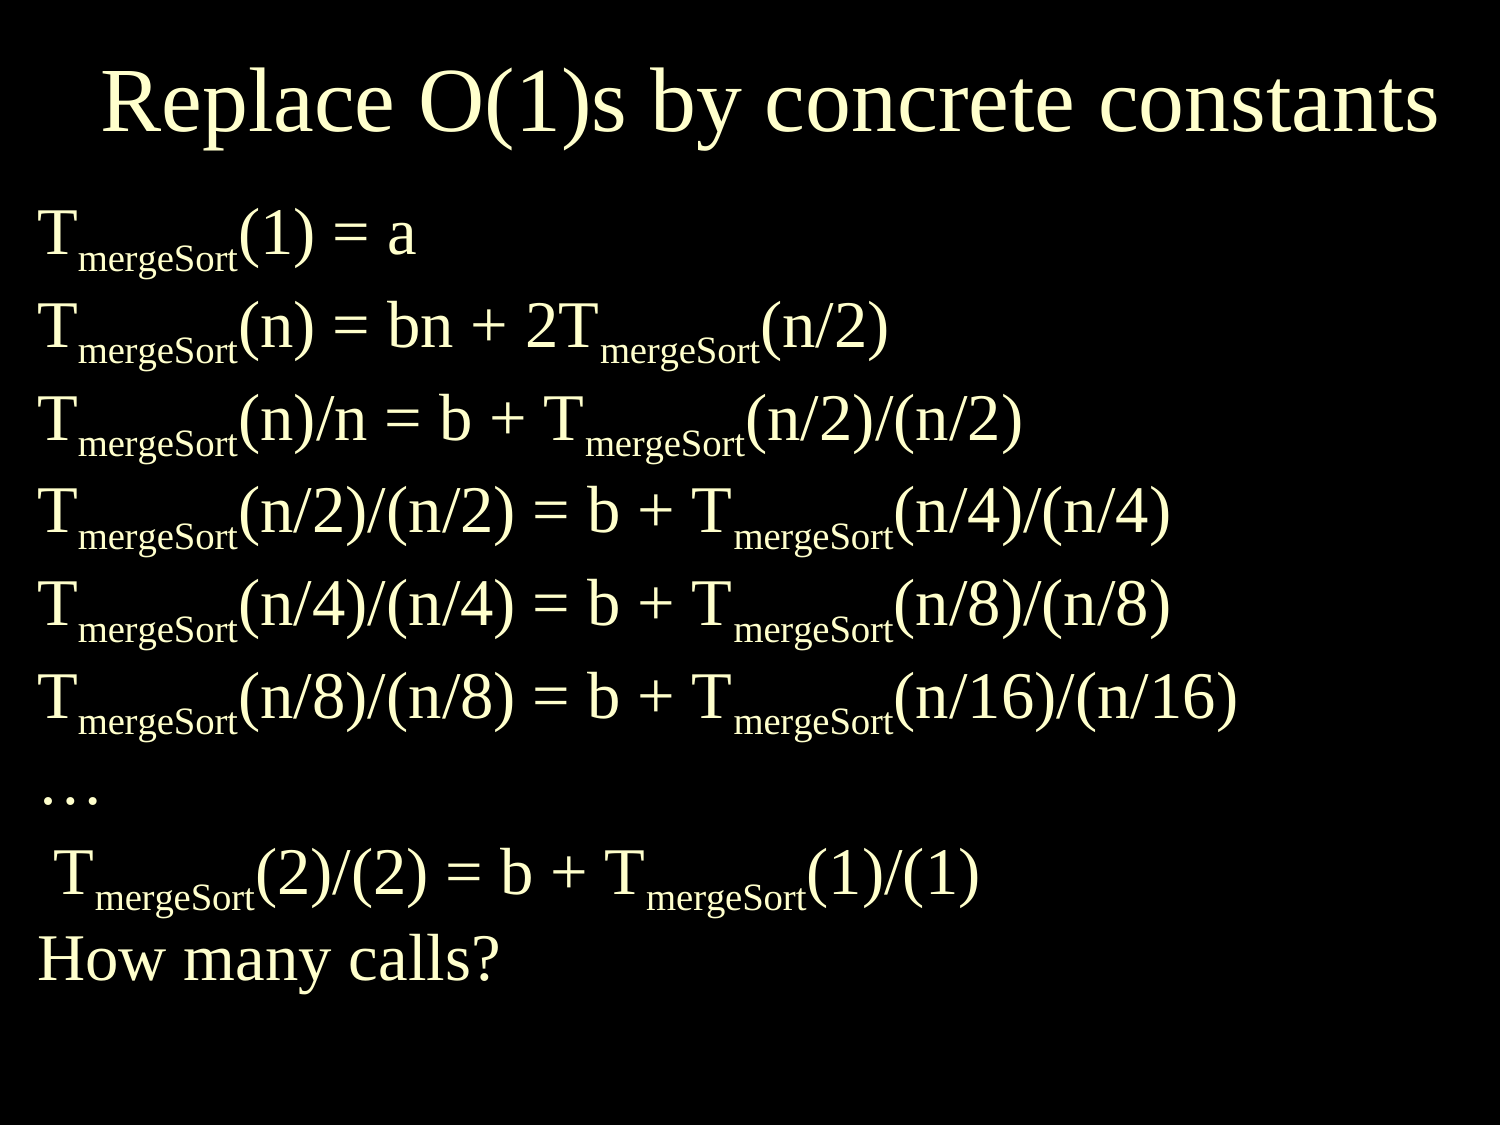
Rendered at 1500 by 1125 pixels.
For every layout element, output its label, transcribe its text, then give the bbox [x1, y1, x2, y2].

list TmergeSort(1) = a TmergeSort(n) = bn + 2TmergeSort(n/2) TmergeSort(n)/n = b + TmergeSort(n/2)/(n/2) TmergeSort(n/2)/(n/2) = b + TmergeSort(n/4)/(n/4) TmergeSort(n/4)/(n/4) = b + TmergeSort(n/8)/(n/8) TmergeSort(n/8)/(n/8) = b + TmergeSort(n/16)/(n/16) … TmergeSort(2)/(2) = b + TmergeSort(1)/(1) How many calls? [22, 187, 1482, 1026]
title Replace O(1)s by concrete constants [42, 41, 1500, 159]
